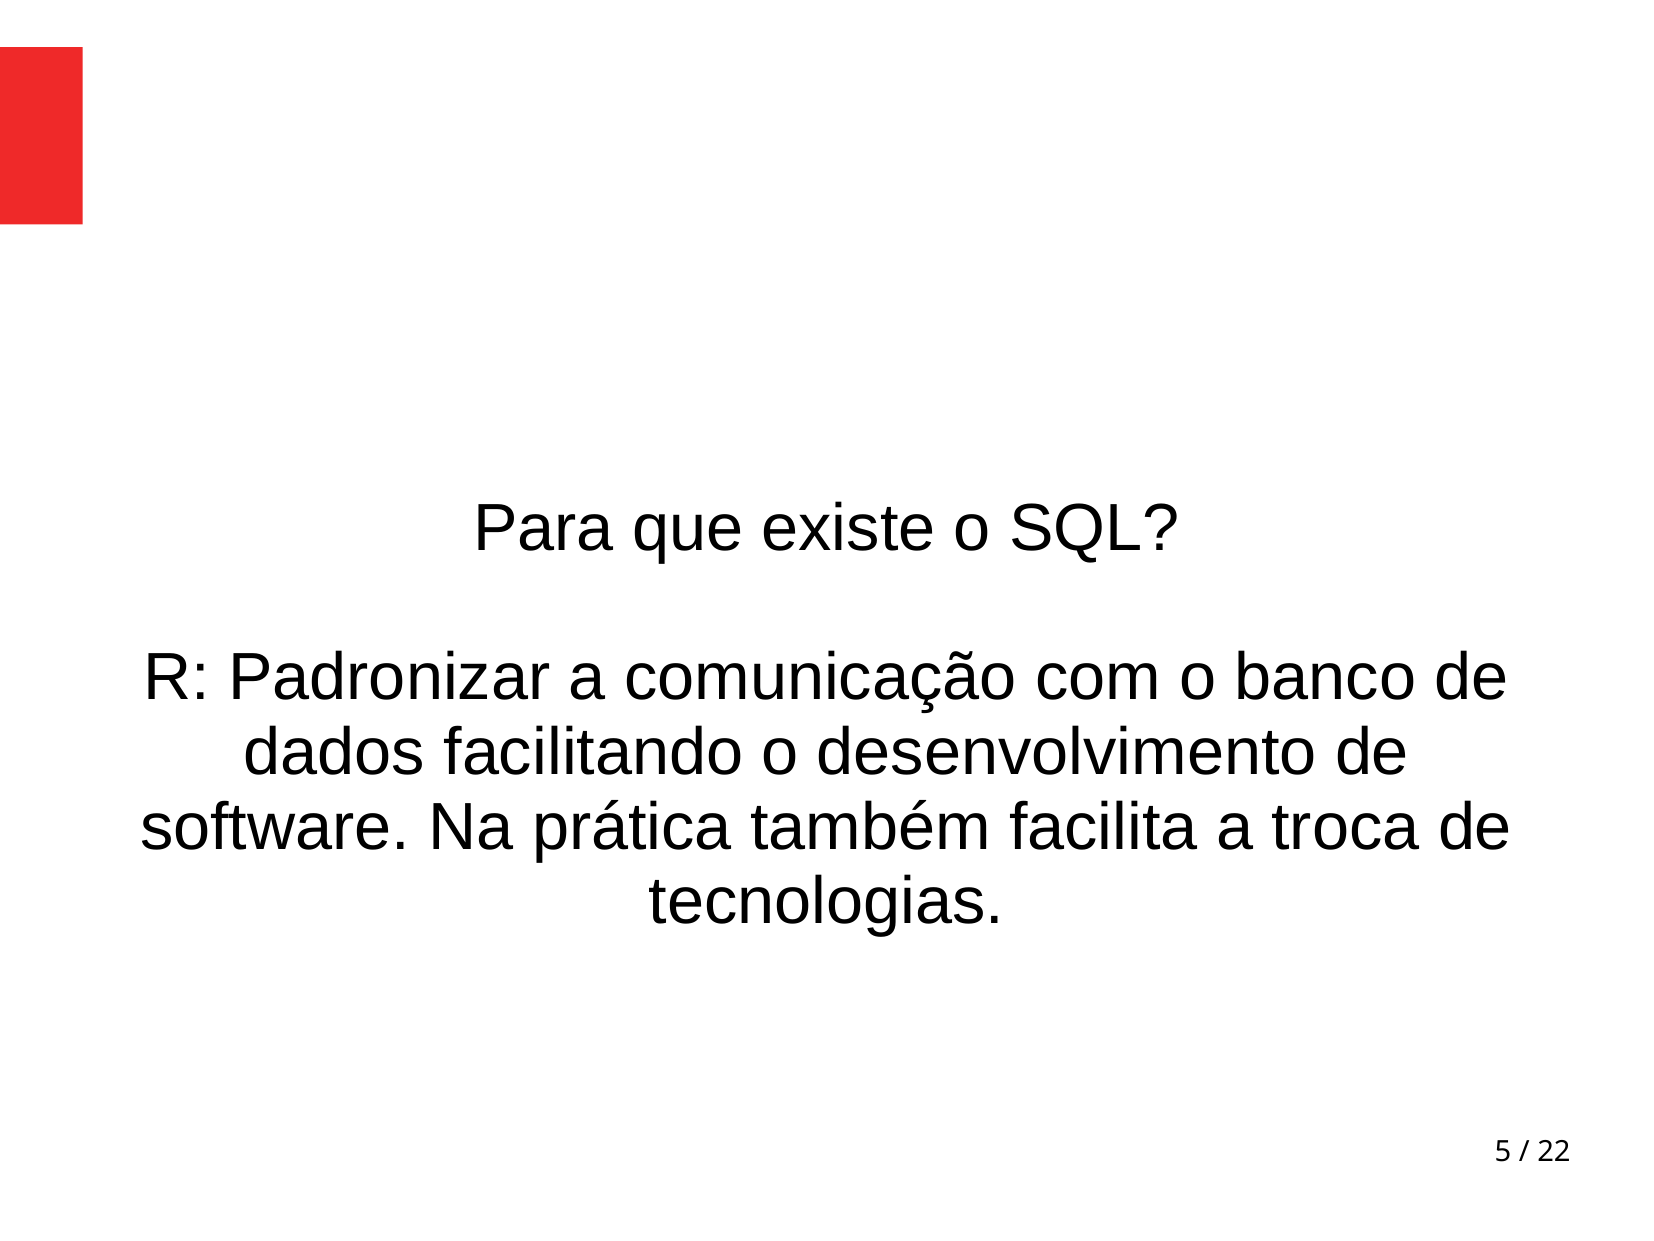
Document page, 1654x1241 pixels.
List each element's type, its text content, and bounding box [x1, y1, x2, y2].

subtitle Para que existe o SQL? R: Padronizar a comunicação com o banco de dados facilitando o desenvolvimento de software. Na prática também facilita a troca de tecnologias. [118, 354, 1536, 1074]
